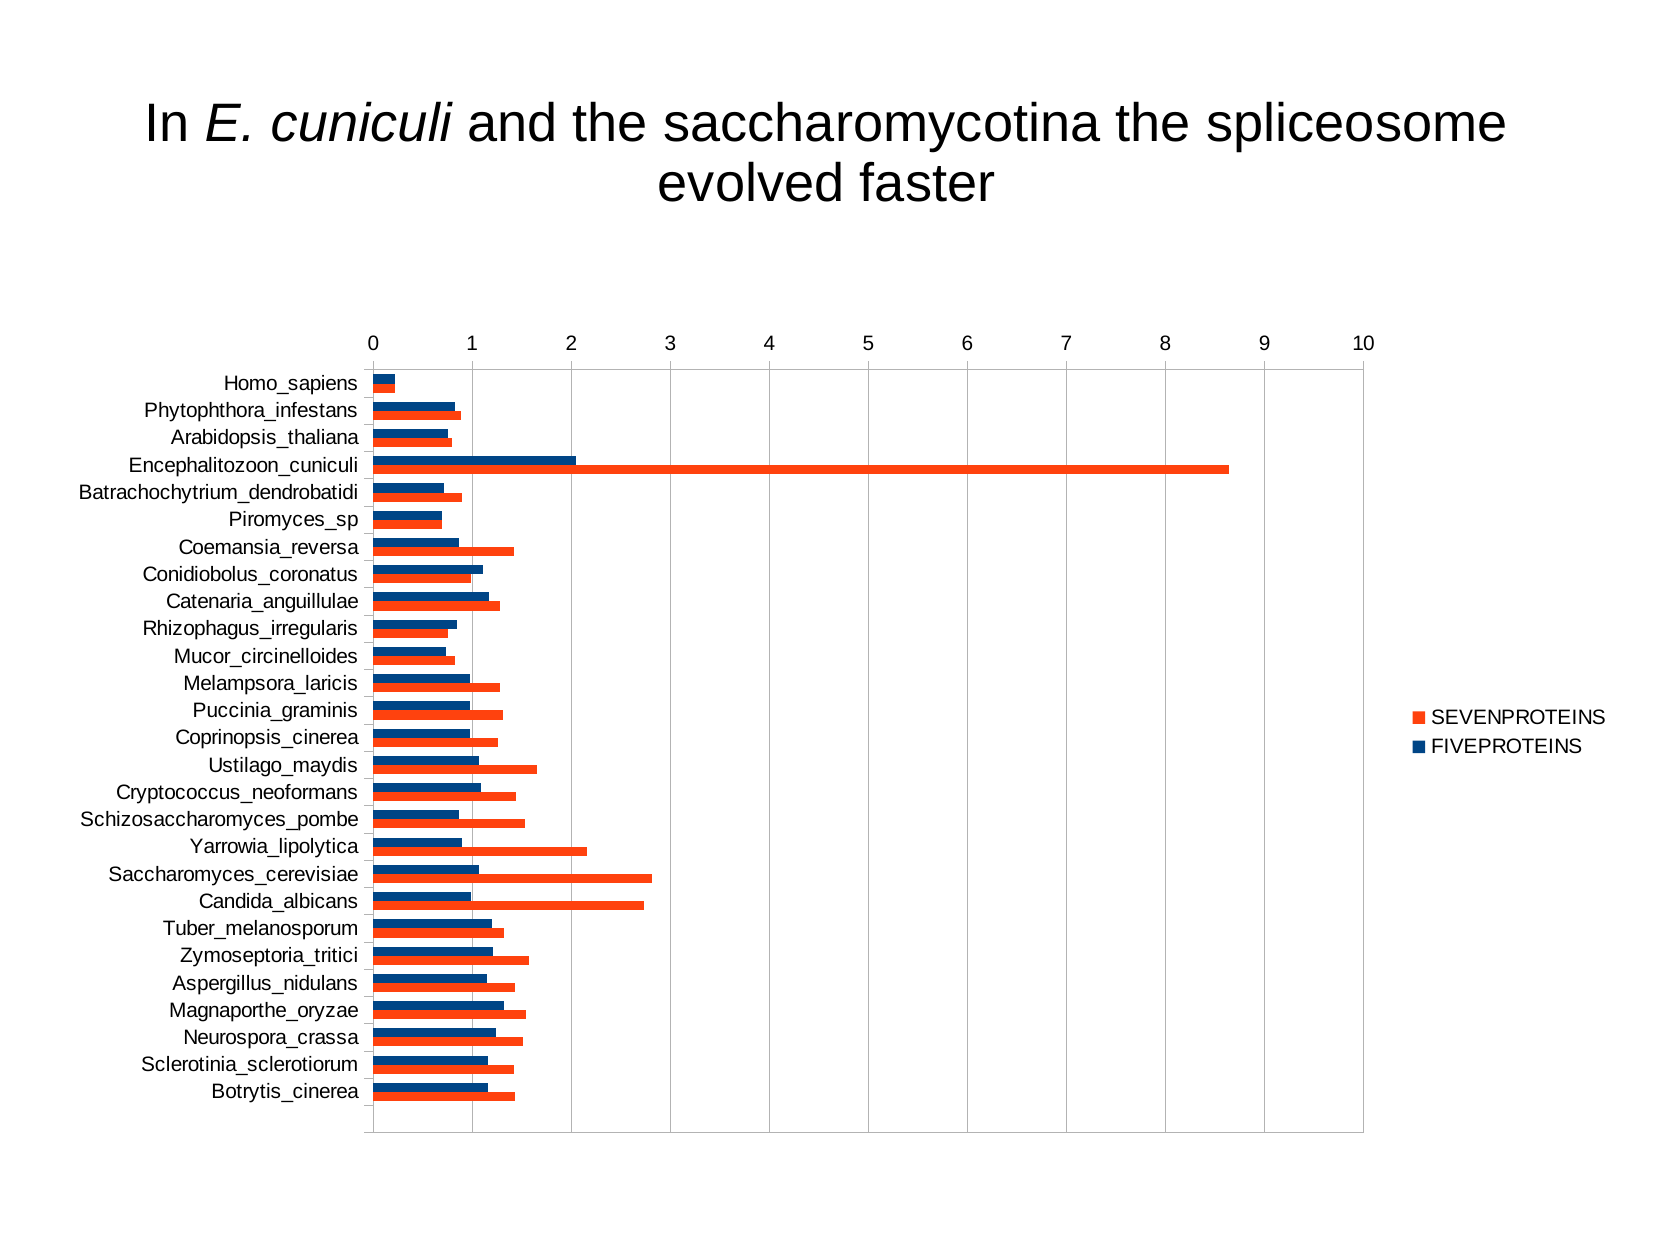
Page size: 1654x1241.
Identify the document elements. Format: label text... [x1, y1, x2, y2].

chart [47, 315, 1626, 1150]
title In E. cuniculi and the saccharomycotina the spliceosome evolved faster [82, 49, 1571, 257]
